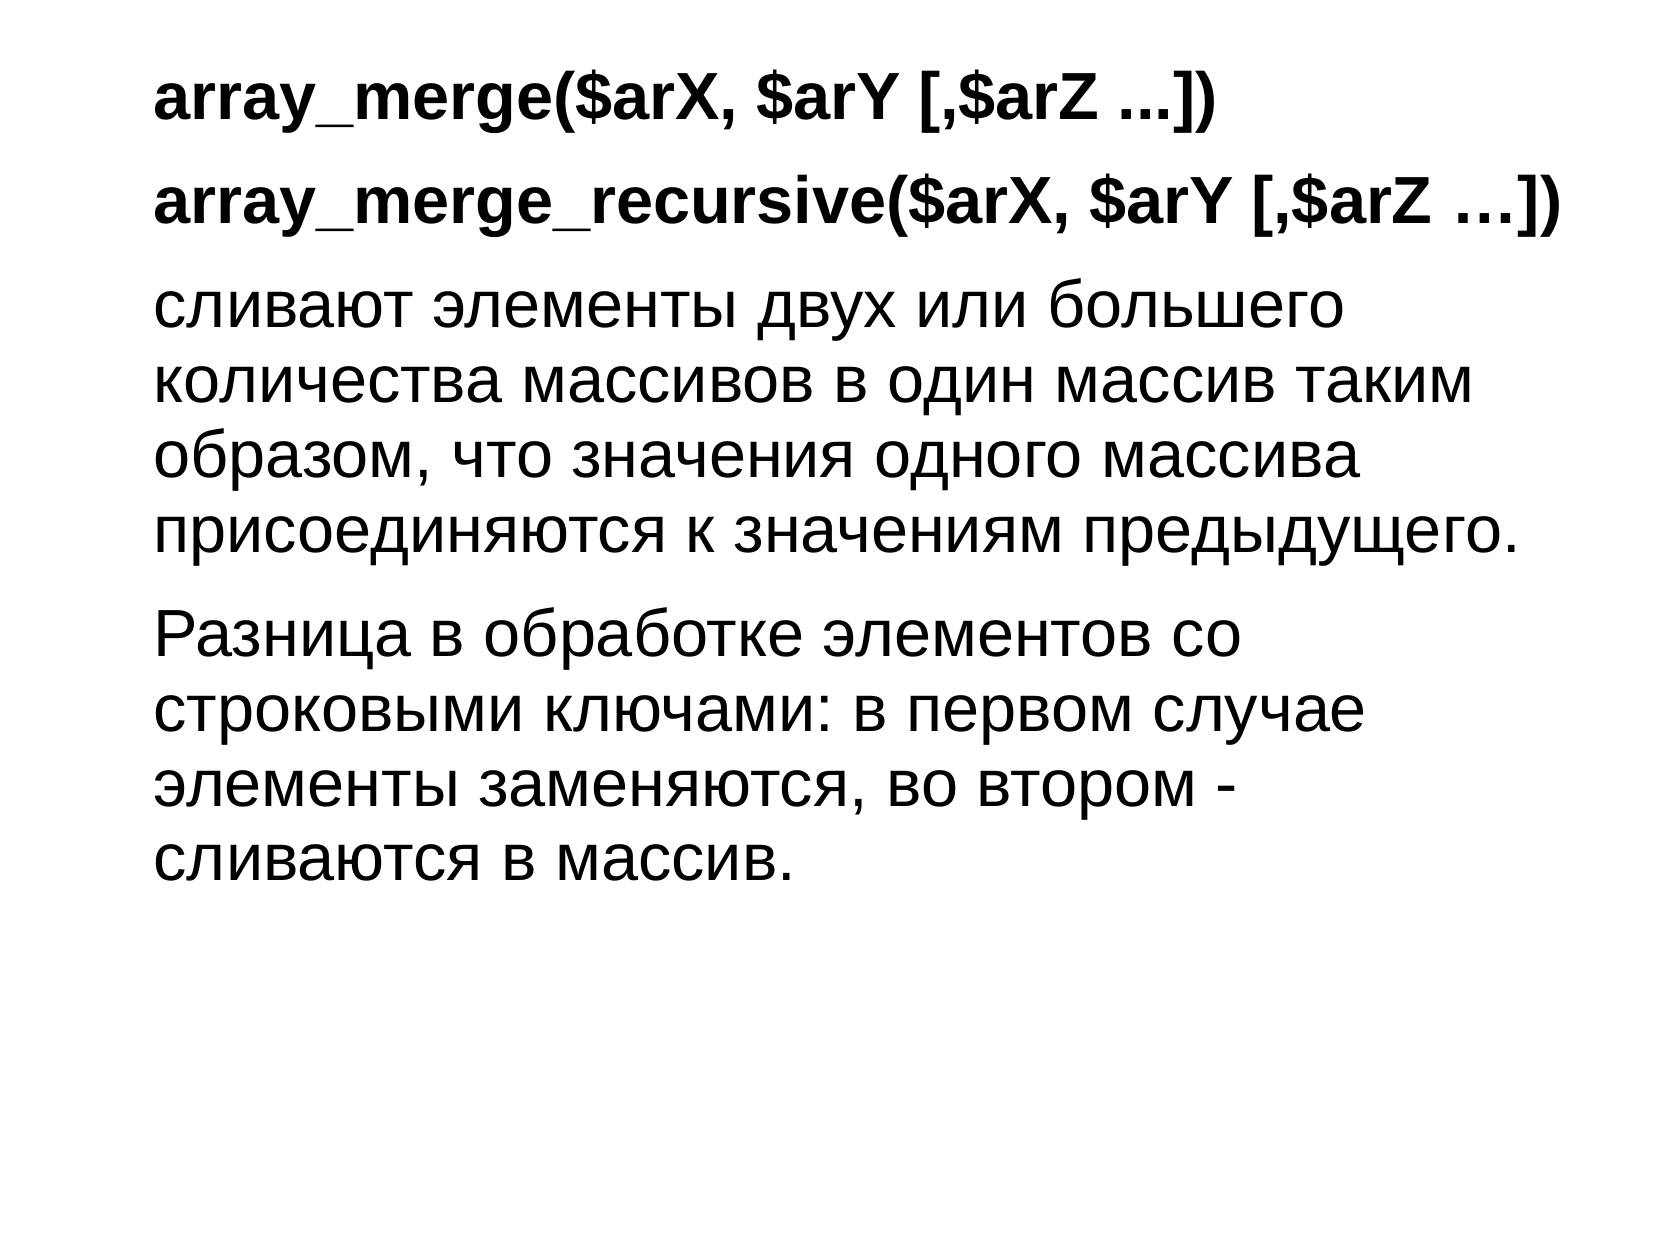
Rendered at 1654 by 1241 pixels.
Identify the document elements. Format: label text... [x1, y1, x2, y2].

list array_merge($arX, $arY [,$arZ ...]) array_merge_recursive($arX, $arY [,$arZ …]) сливают элементы двух или большего количества массивов в один массив таким образом, что значения одного массива присоединяются к значениям предыдущего. Разница в обработке элементов со строковыми ключами: в первом случае элементы заменяются, во втором - сливаются в массив. [82, 59, 1571, 1109]
